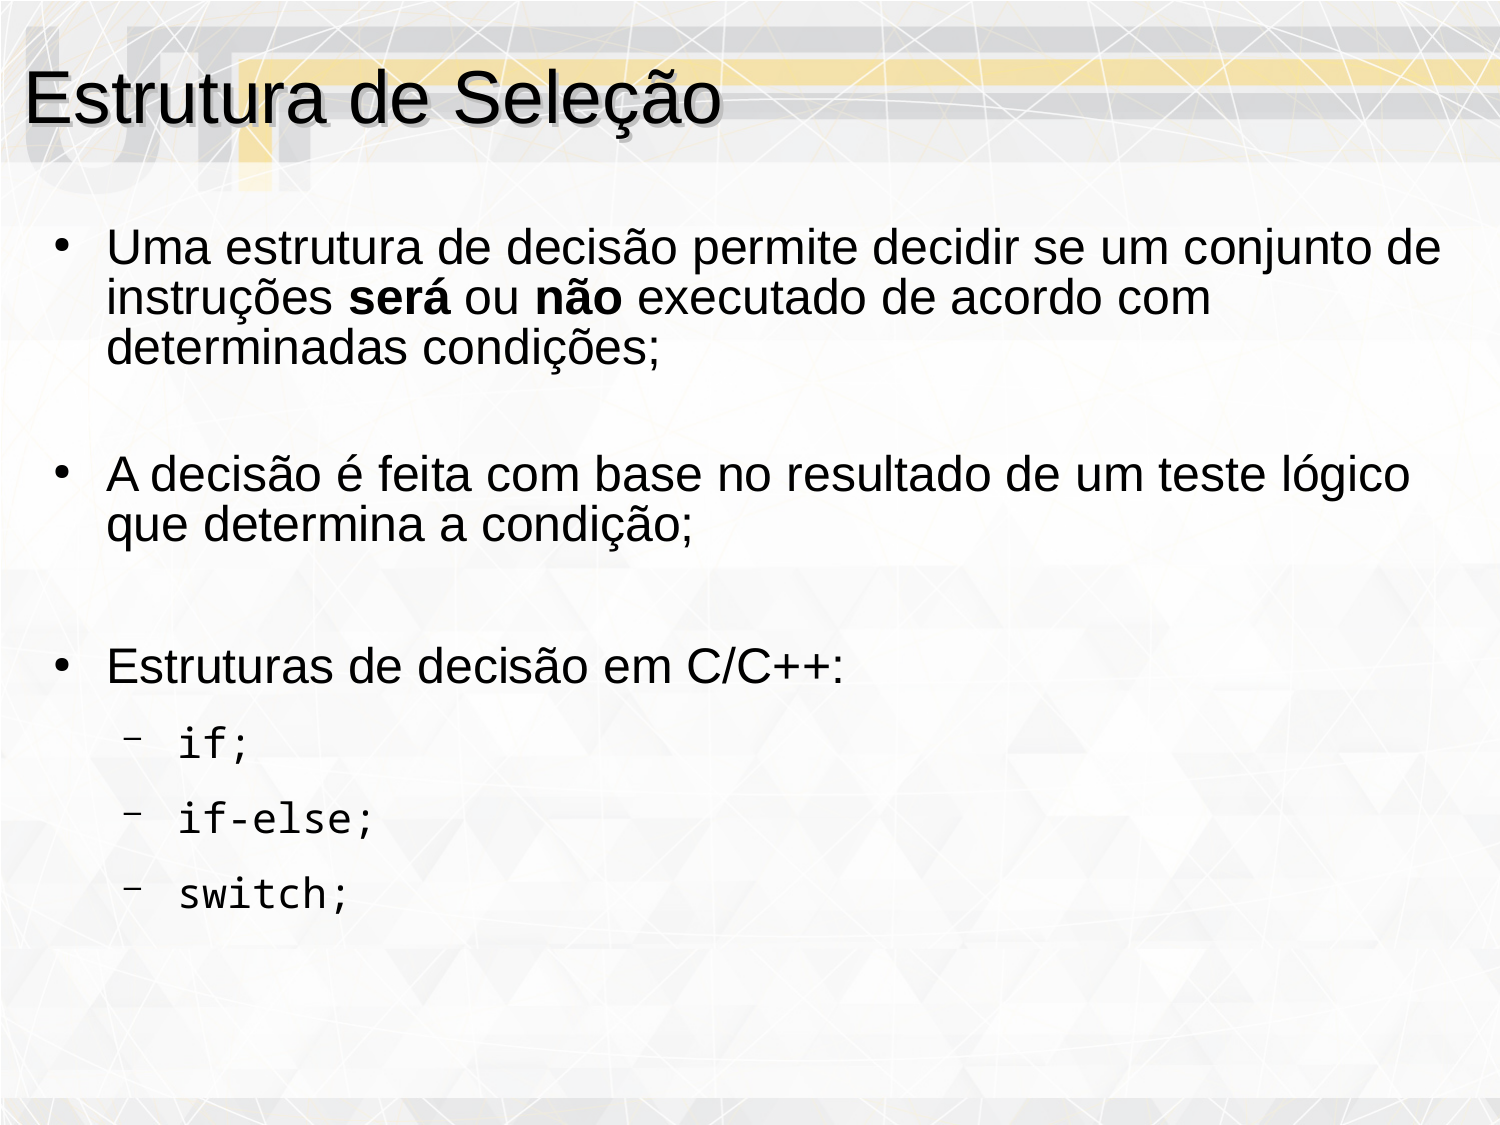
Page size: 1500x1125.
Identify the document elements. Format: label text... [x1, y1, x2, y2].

list Uma estrutura de decisão permite decidir se um conjunto de instruções será ou não executado de acordo com determinadas condições; A decisão é feita com base no resultado de um teste lógico que determina a condição; Estruturas de decisão em C/C++: if; if-else; switch; [35, 224, 1477, 1087]
title Estrutura de Seleção [23, 18, 1489, 178]
